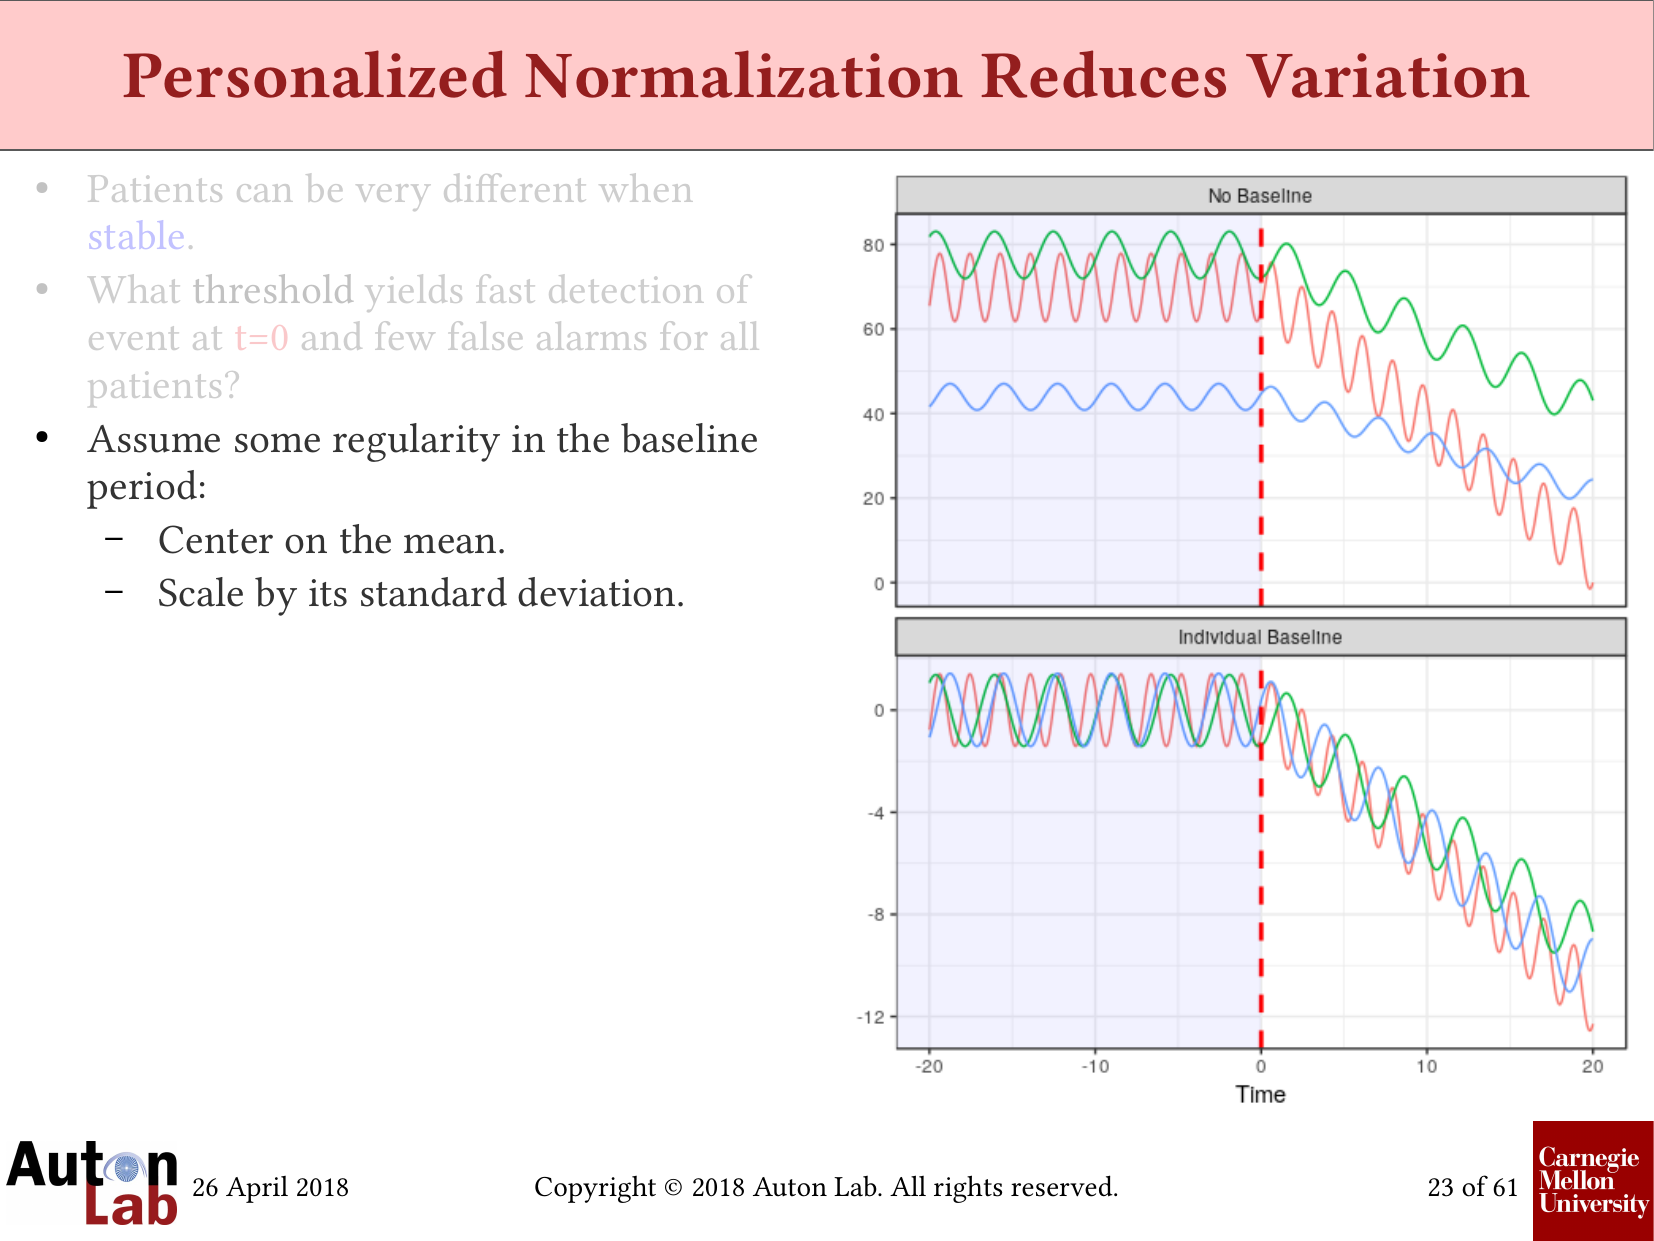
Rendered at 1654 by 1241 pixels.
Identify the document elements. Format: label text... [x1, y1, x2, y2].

list Patients can be very different when stable. What threshold yields fast detection of event at t=0 and few false alarms for all patients? Assume some regularity in the baseline period: Center on the mean. Scale by its standard deviation. [16, 421, 808, 1115]
picture [6, 1141, 177, 1225]
picture [846, 165, 1638, 1114]
text_box [16, 165, 808, 421]
picture [1533, 1121, 1654, 1241]
title Personalized Normalization Reduces Variation [14, 2, 1640, 151]
